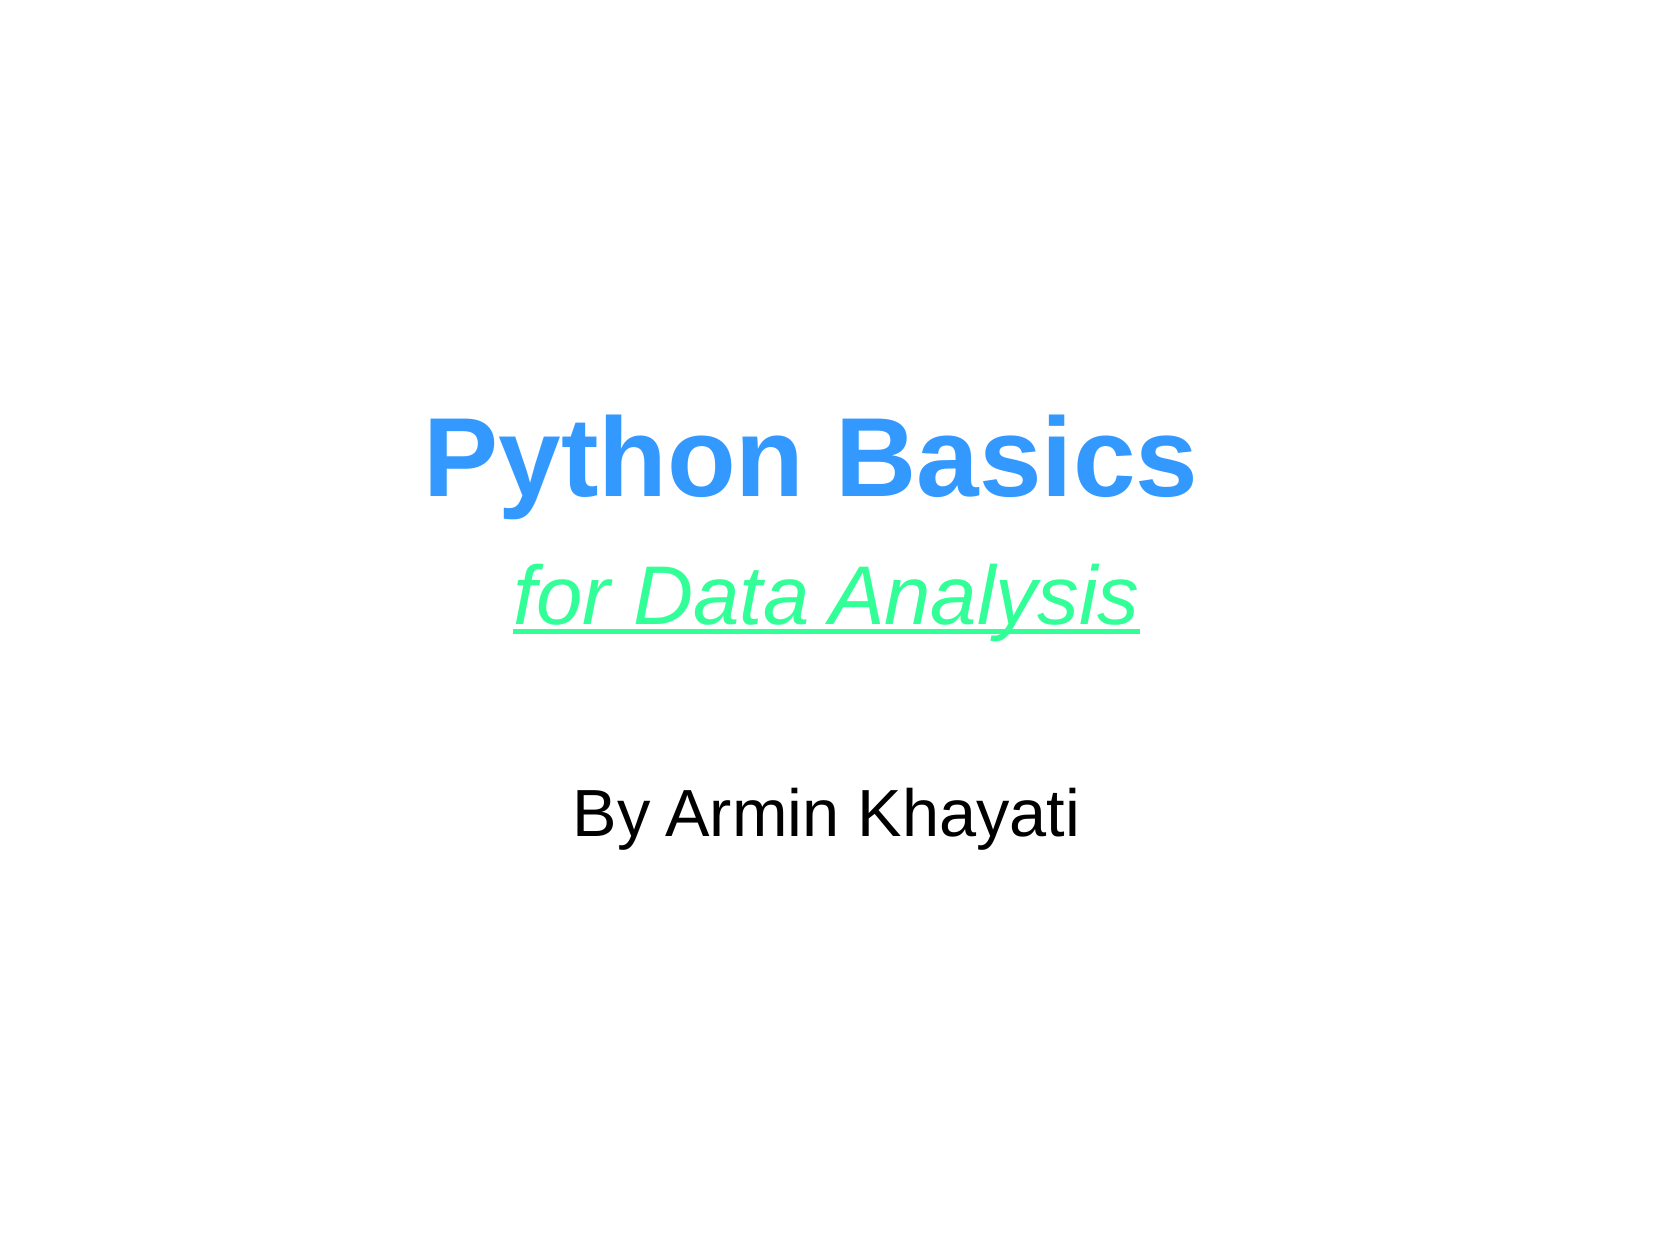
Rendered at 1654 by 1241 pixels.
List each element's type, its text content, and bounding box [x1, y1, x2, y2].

list Python Basics for Data Analysis By Armin Khayati [82, 290, 1571, 1010]
